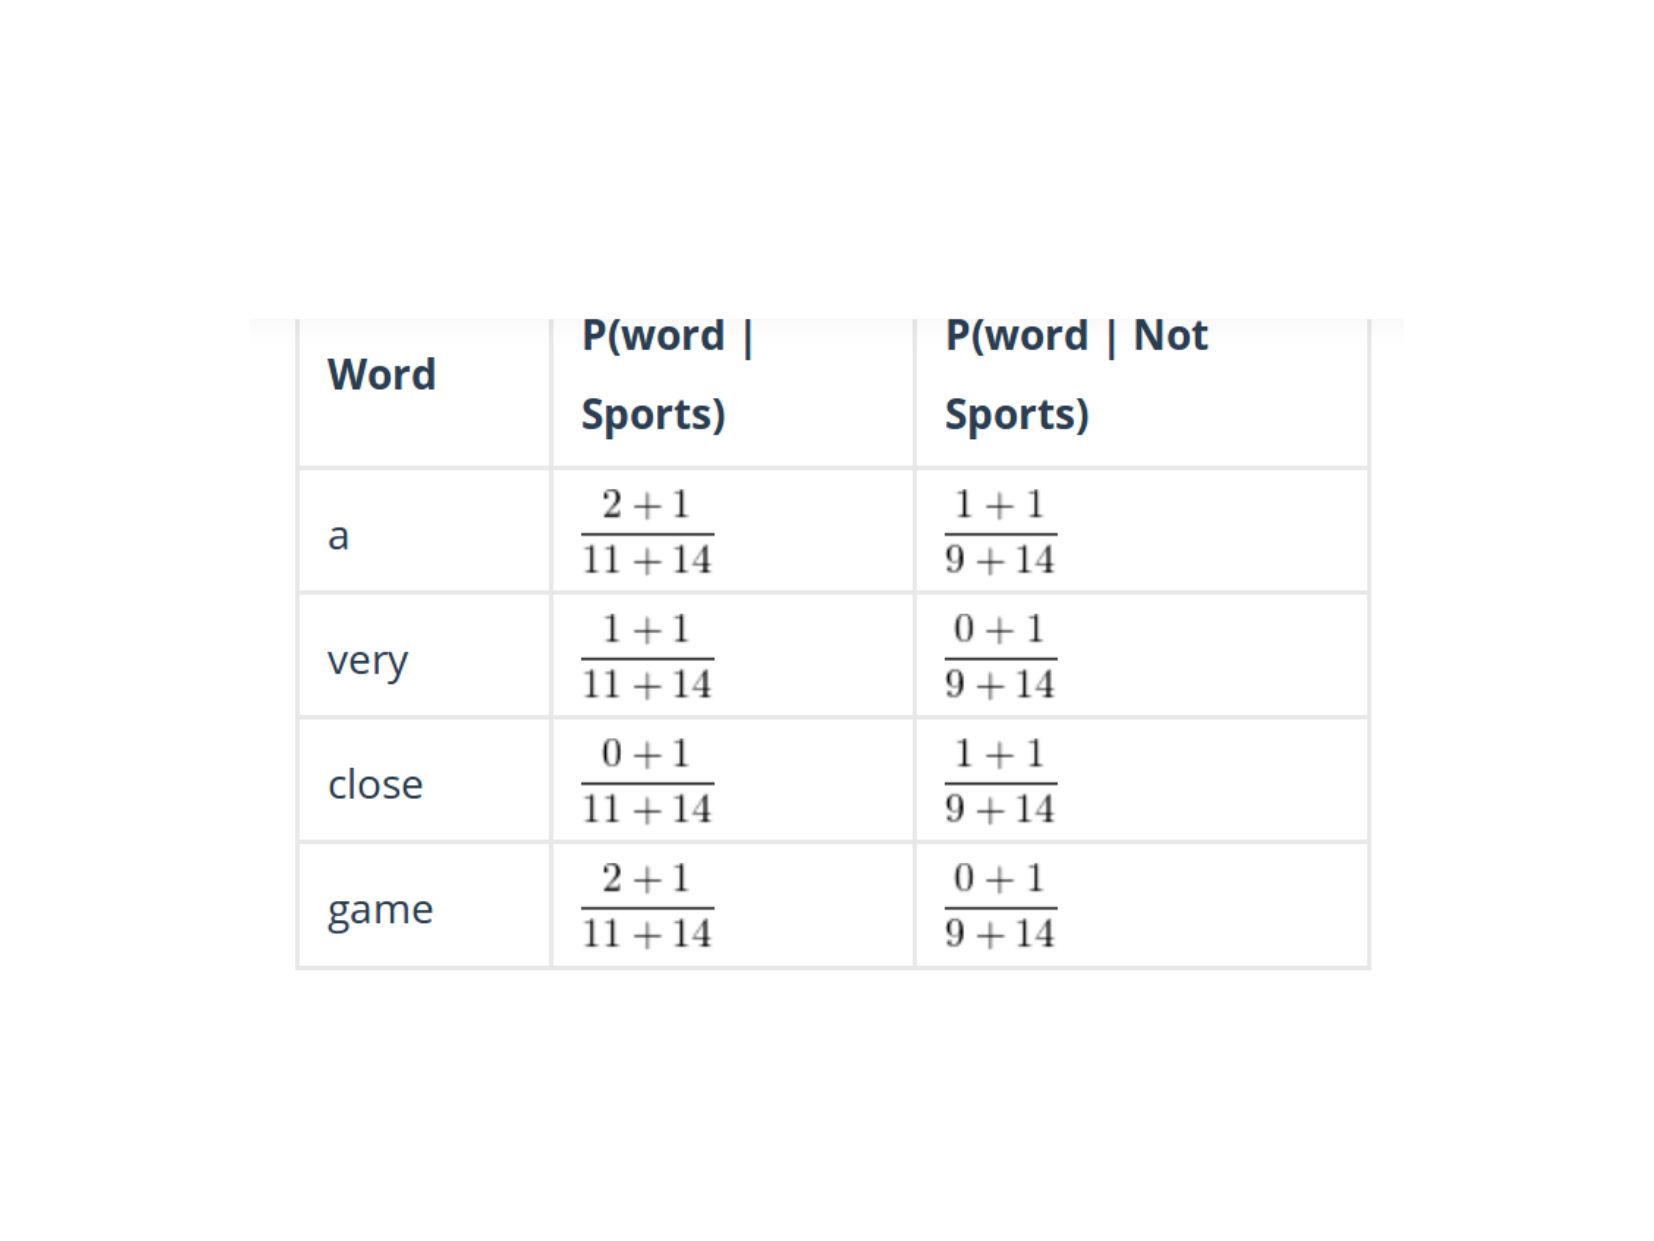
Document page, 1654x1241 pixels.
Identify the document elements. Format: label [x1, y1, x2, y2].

picture [250, 290, 1404, 1010]
